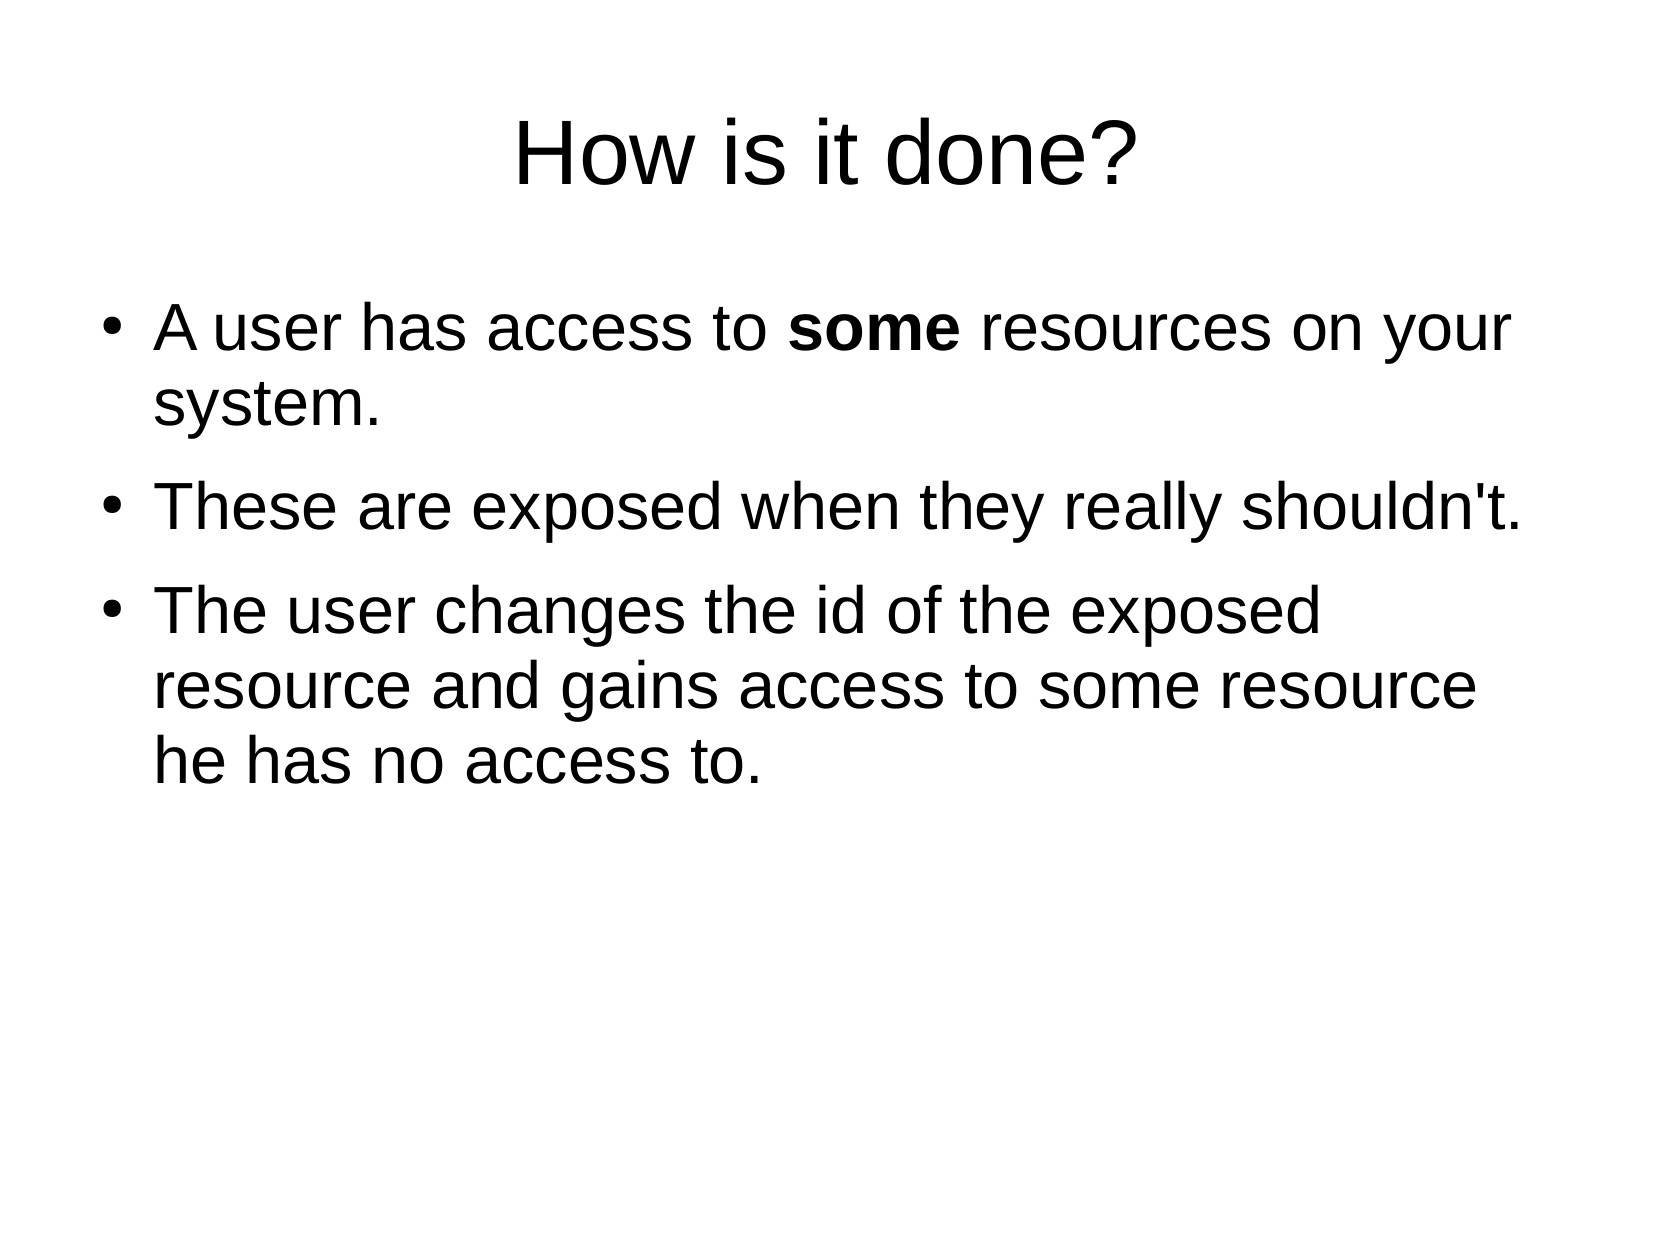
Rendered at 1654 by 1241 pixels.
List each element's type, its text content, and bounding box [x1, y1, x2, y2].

list A user has access to some resources on your system. These are exposed when they really shouldn't. The user changes the id of the exposed resource and gains access to some resource he has no access to. [82, 290, 1538, 1010]
title How is it done? [82, 49, 1571, 257]
